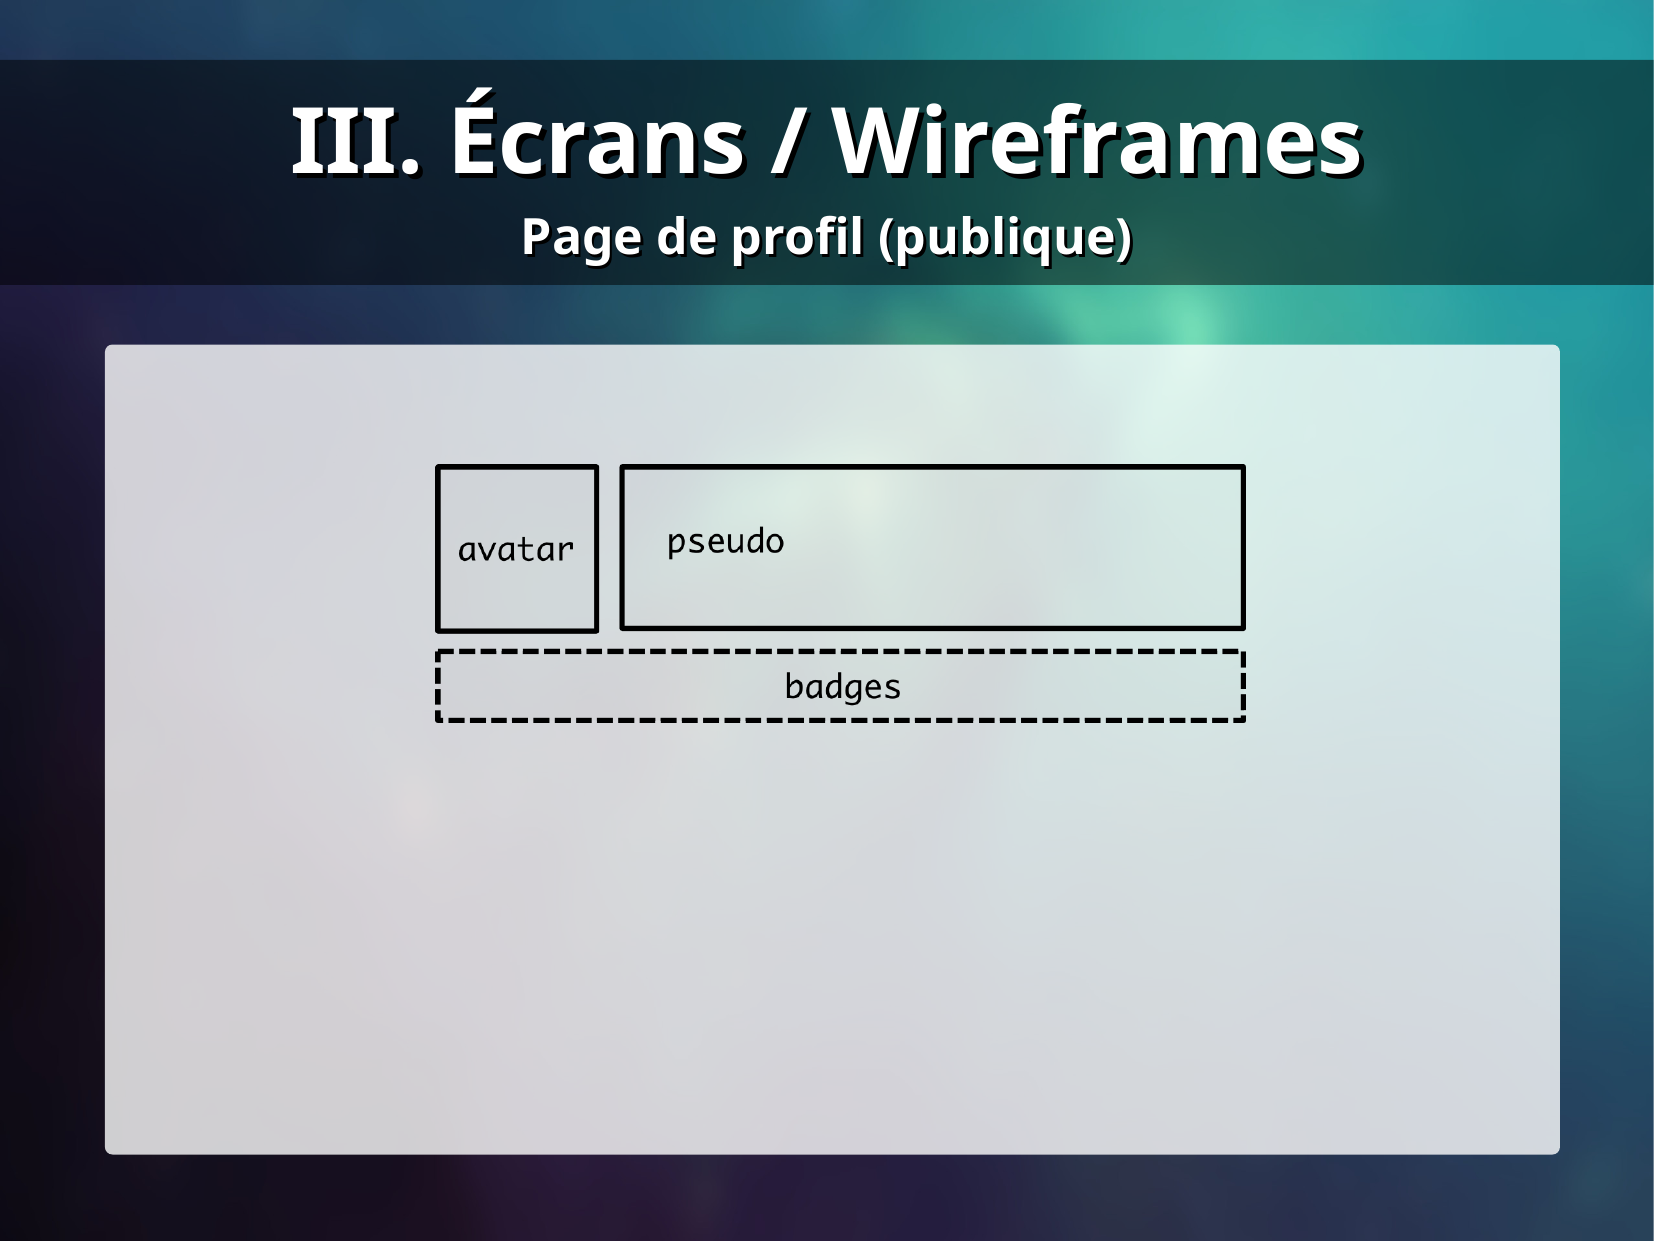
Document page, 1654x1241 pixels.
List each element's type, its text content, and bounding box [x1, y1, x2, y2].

picture [0, 0, 1654, 59]
picture [0, 285, 1654, 1241]
subtitle [104, 344, 1560, 1155]
title III. Écrans / Wireframes Page de profil (publique) [0, 59, 1654, 285]
